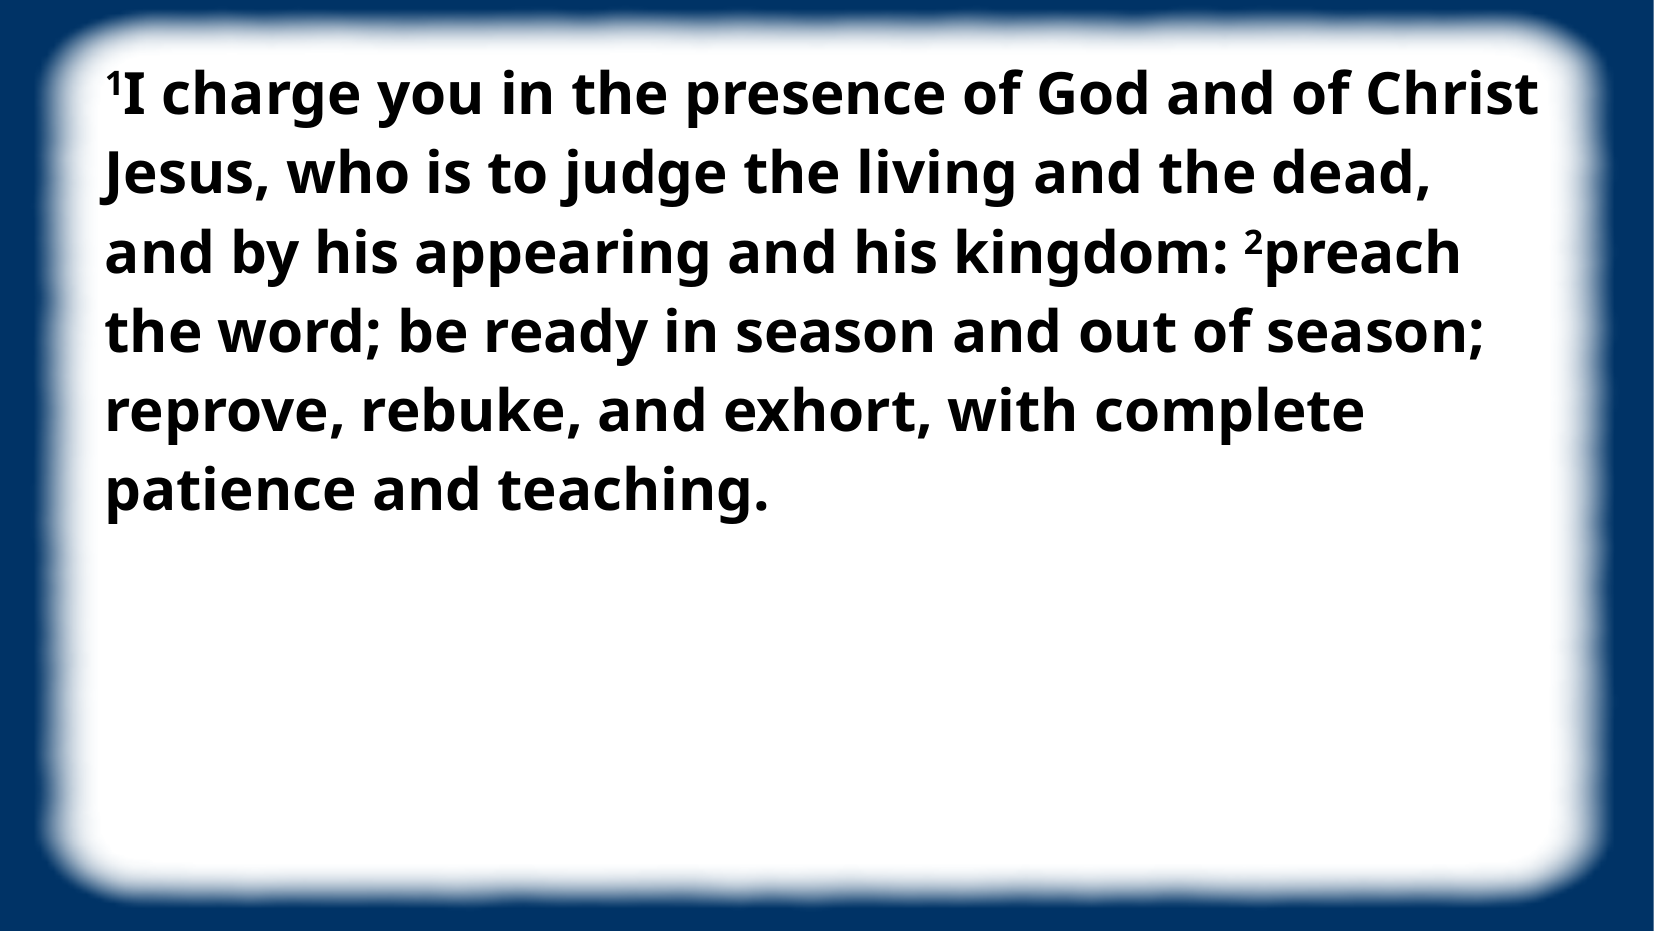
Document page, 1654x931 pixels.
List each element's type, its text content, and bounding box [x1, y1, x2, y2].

text_box 1I charge you in the presence of God and of Christ Jesus, who is to judge the living and the dead, and by his appearing and his kingdom: 2preach the word; be ready in season and out of season; reprove, rebuke, and exhort, with complete patience and teaching. [90, 45, 1561, 524]
picture [0, 0, 1654, 931]
